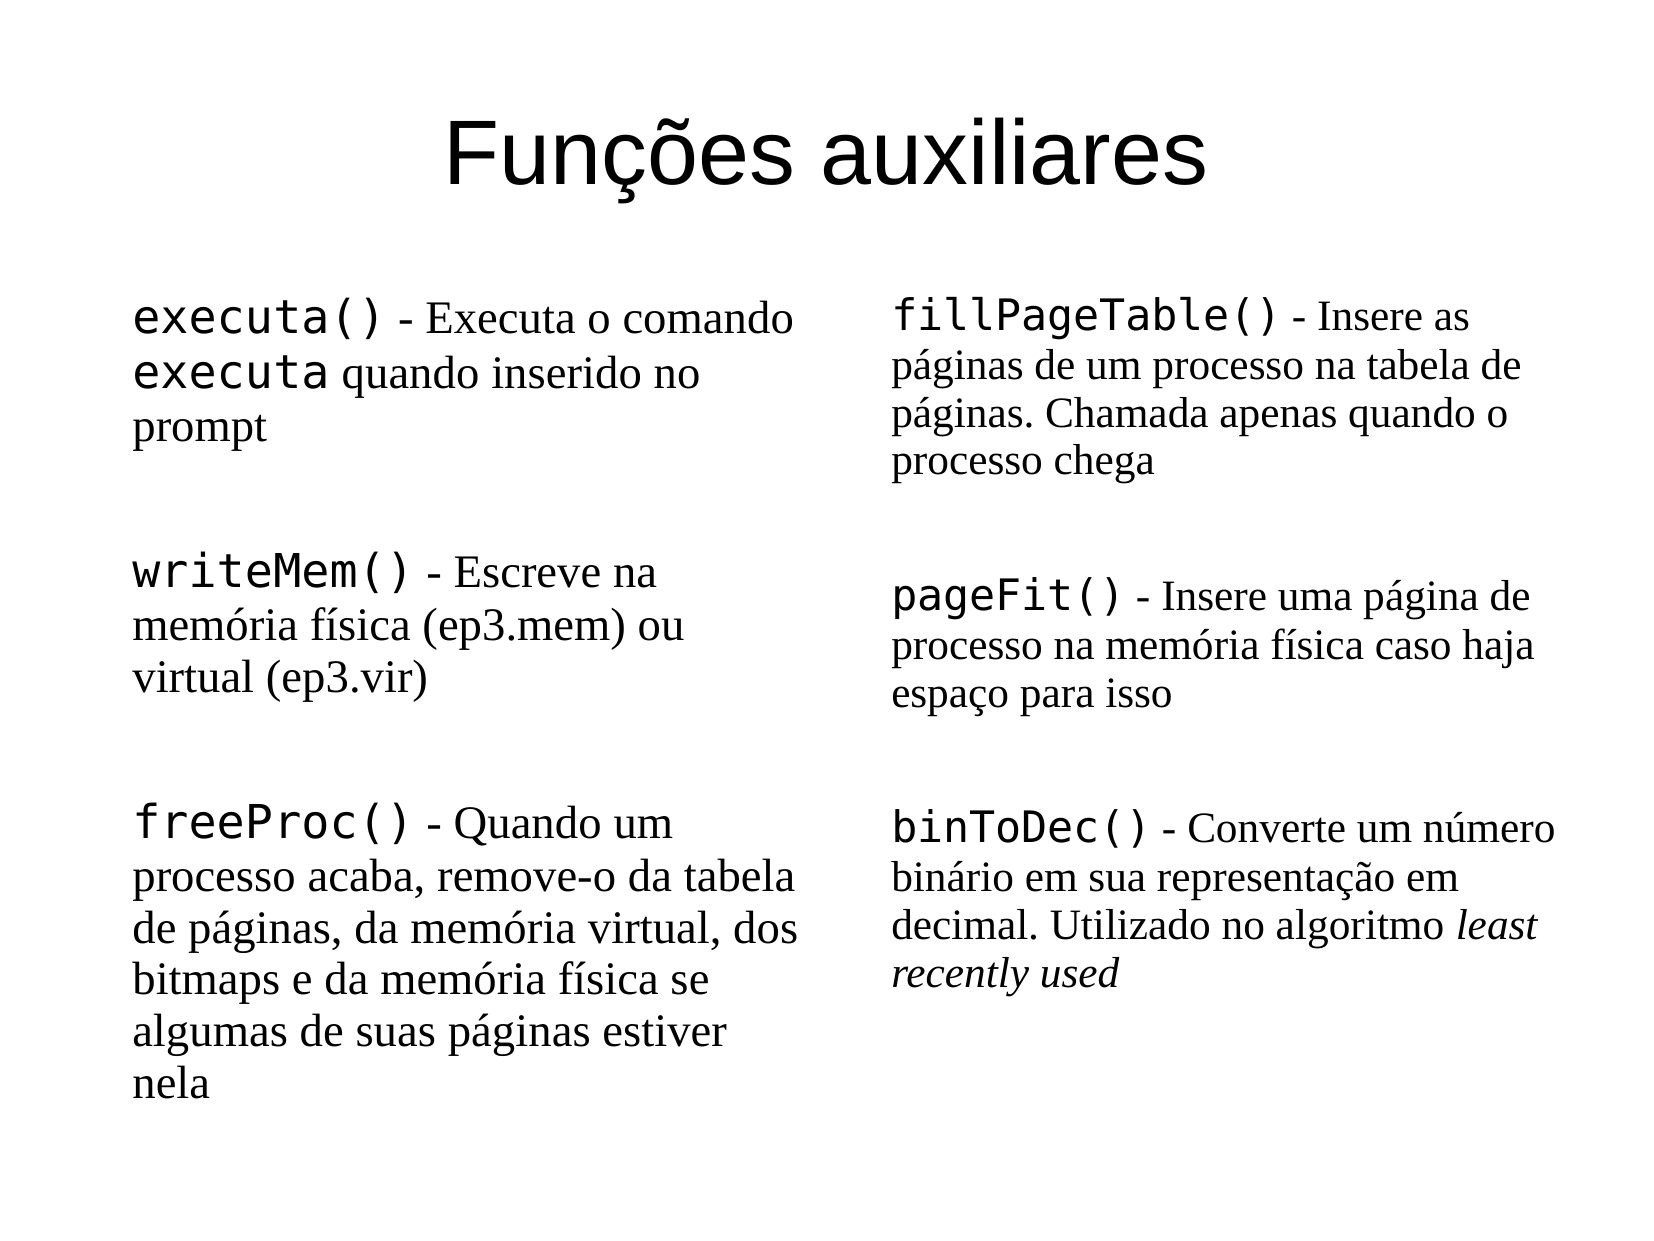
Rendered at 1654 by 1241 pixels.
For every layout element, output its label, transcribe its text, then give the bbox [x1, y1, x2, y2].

list fillPageTable() - Insere as páginas de um processo na tabela de páginas. Chamada apenas quando o processo chega pageFit() - Insere uma página de processo na memória física caso haja espaço para isso binToDec() - Converte um número binário em sua representação em decimal. Utilizado no algoritmo least recently used [845, 290, 1572, 1010]
title Funções auxiliares [82, 49, 1571, 257]
list executa() - Executa o comando executa quando inserido no prompt writeMem() - Escreve na memória física (ep3.mem) ou virtual (ep3.vir) freeProc() - Quando um processo acaba, remove-o da tabela de páginas, da memória virtual, dos bitmaps e da memória física se algumas de suas páginas estiver nela [82, 290, 809, 1111]
